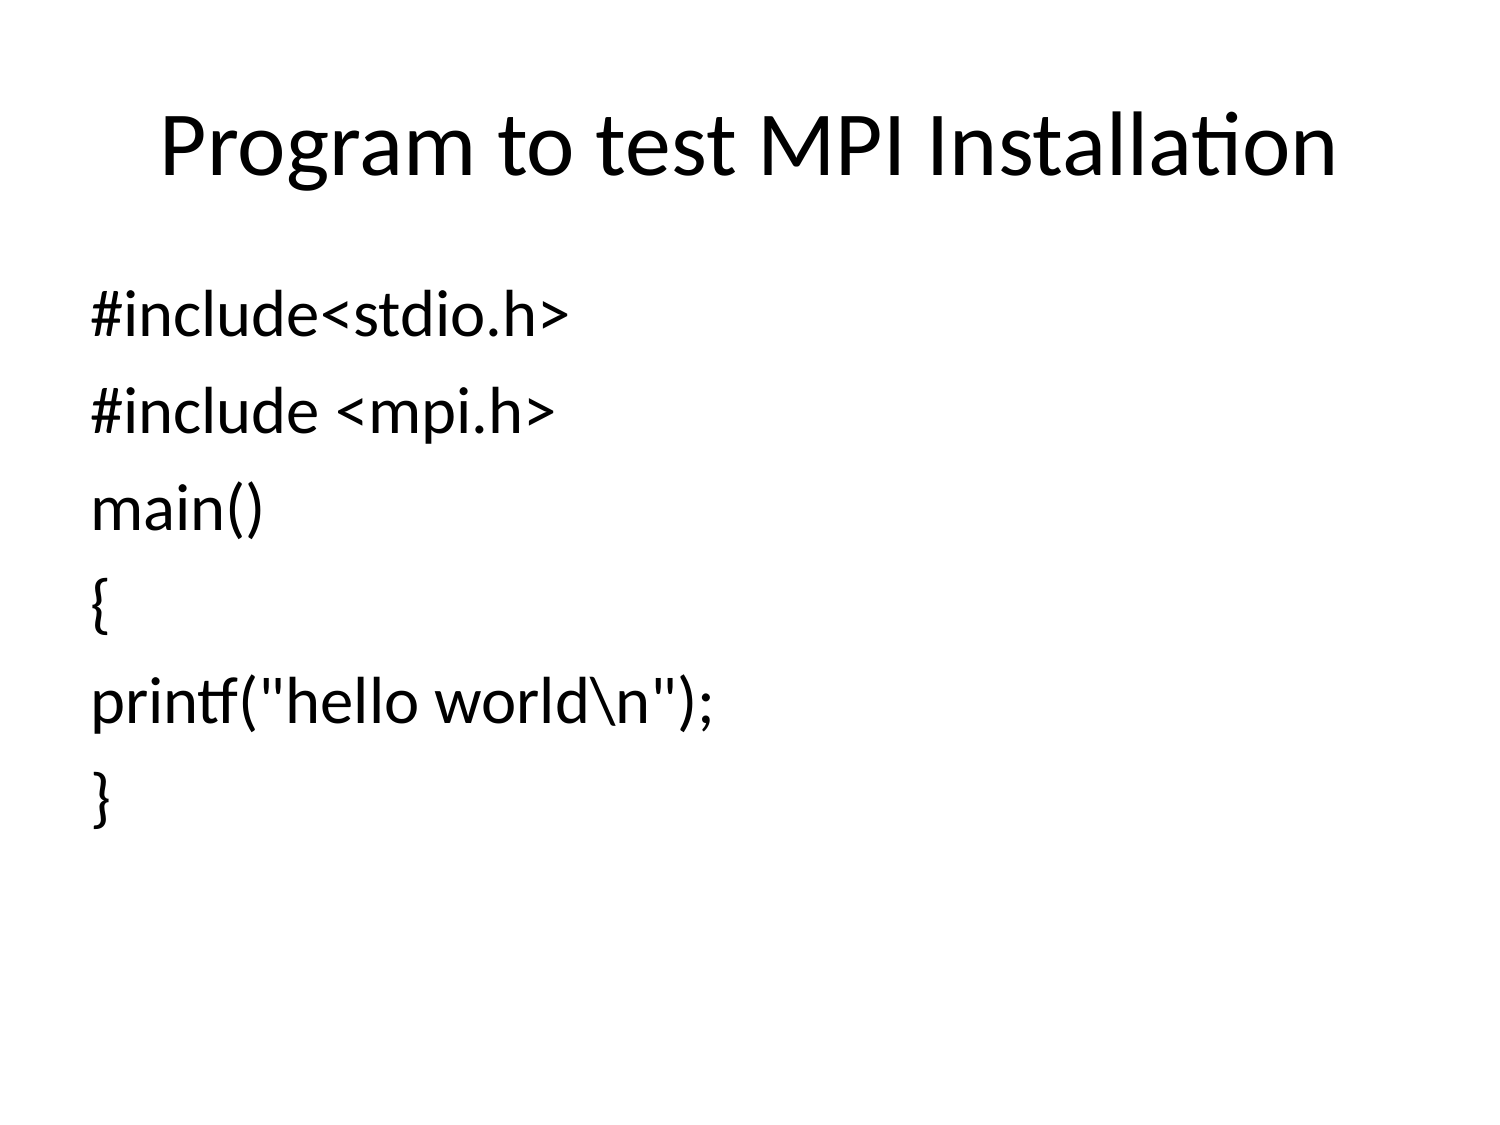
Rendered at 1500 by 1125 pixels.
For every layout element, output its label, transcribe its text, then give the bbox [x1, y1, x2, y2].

title Program to test MPI Installation [75, 45, 1426, 233]
list #include<stdio.h> #include <mpi.h> main() { printf("hello world\n"); } [75, 262, 1426, 1005]
